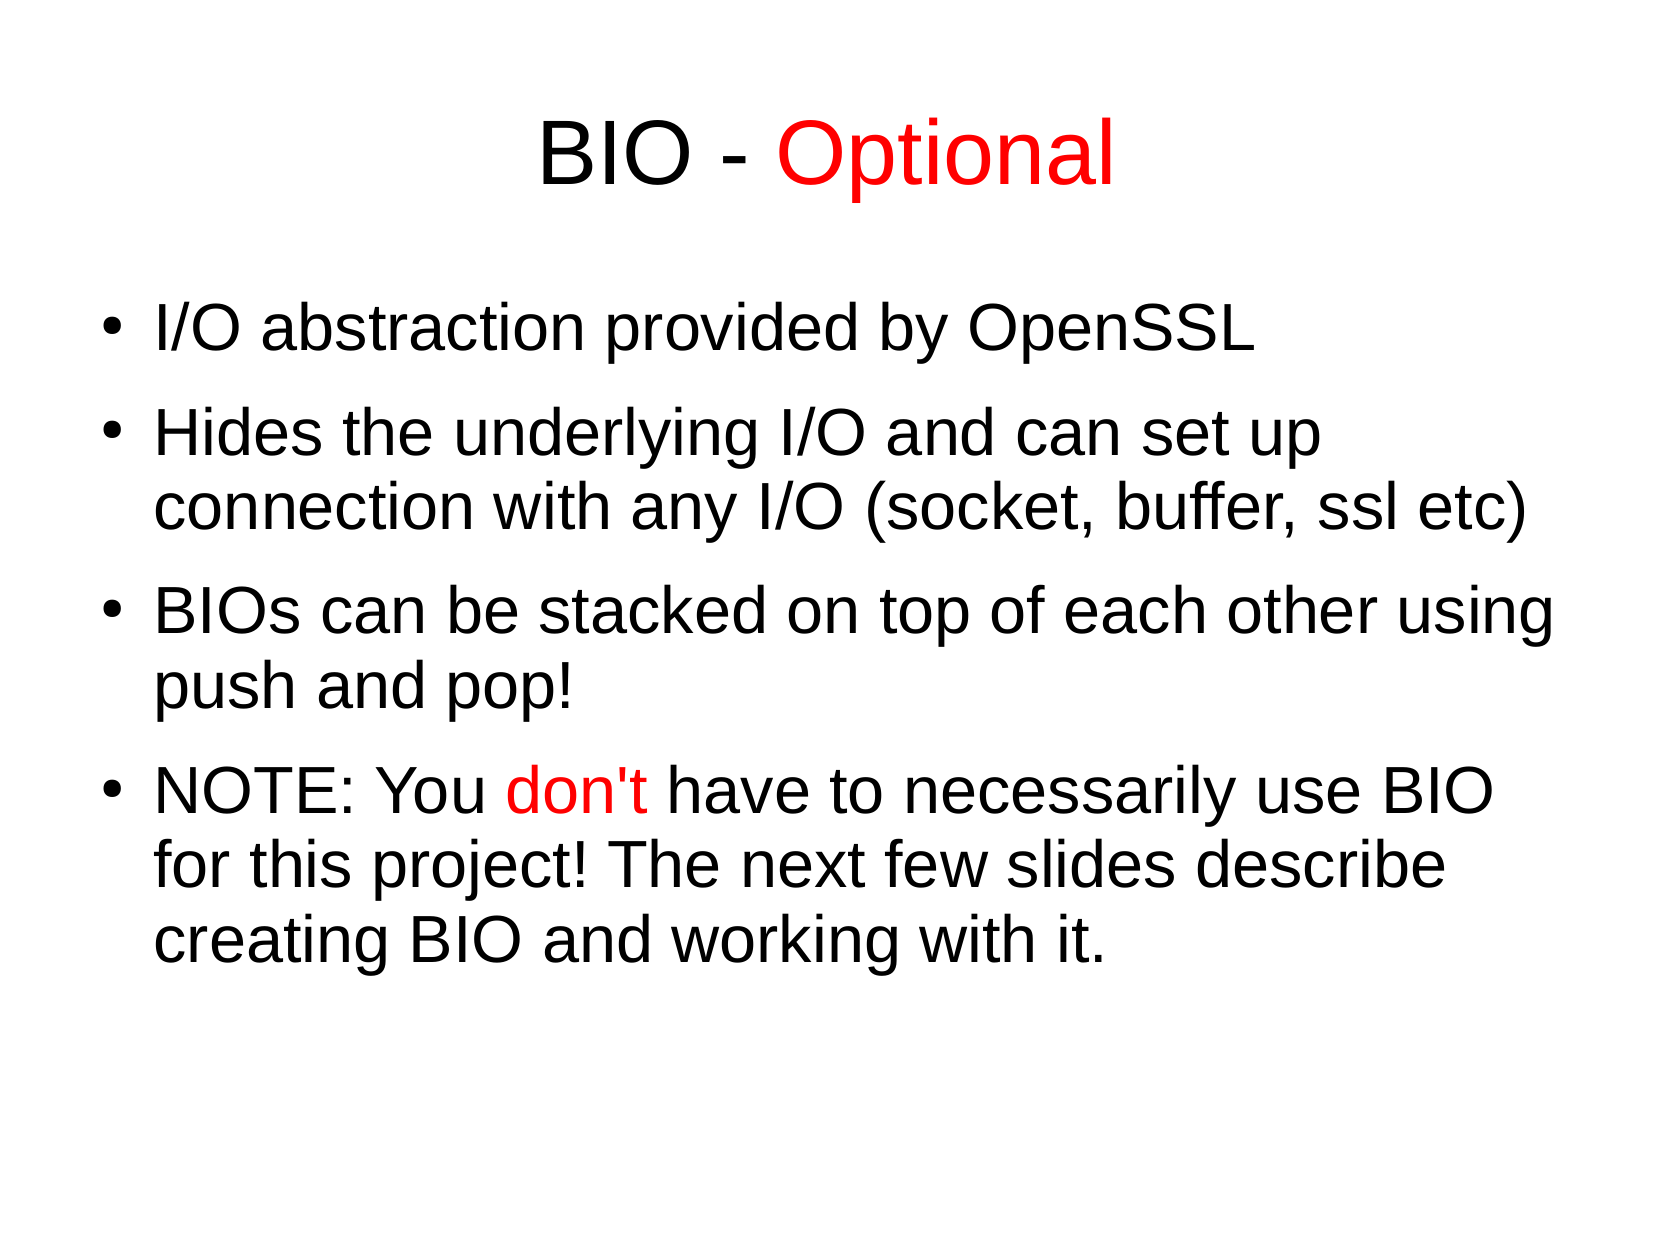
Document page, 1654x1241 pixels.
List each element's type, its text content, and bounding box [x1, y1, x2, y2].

list I/O abstraction provided by OpenSSL Hides the underlying I/O and can set up connection with any I/O (socket, buffer, ssl etc) BIOs can be stacked on top of each other using push and pop! NOTE: You don't have to necessarily use BIO for this project! The next few slides describe creating BIO and working with it. [82, 290, 1571, 1109]
title BIO - Optional [82, 56, 1571, 250]
